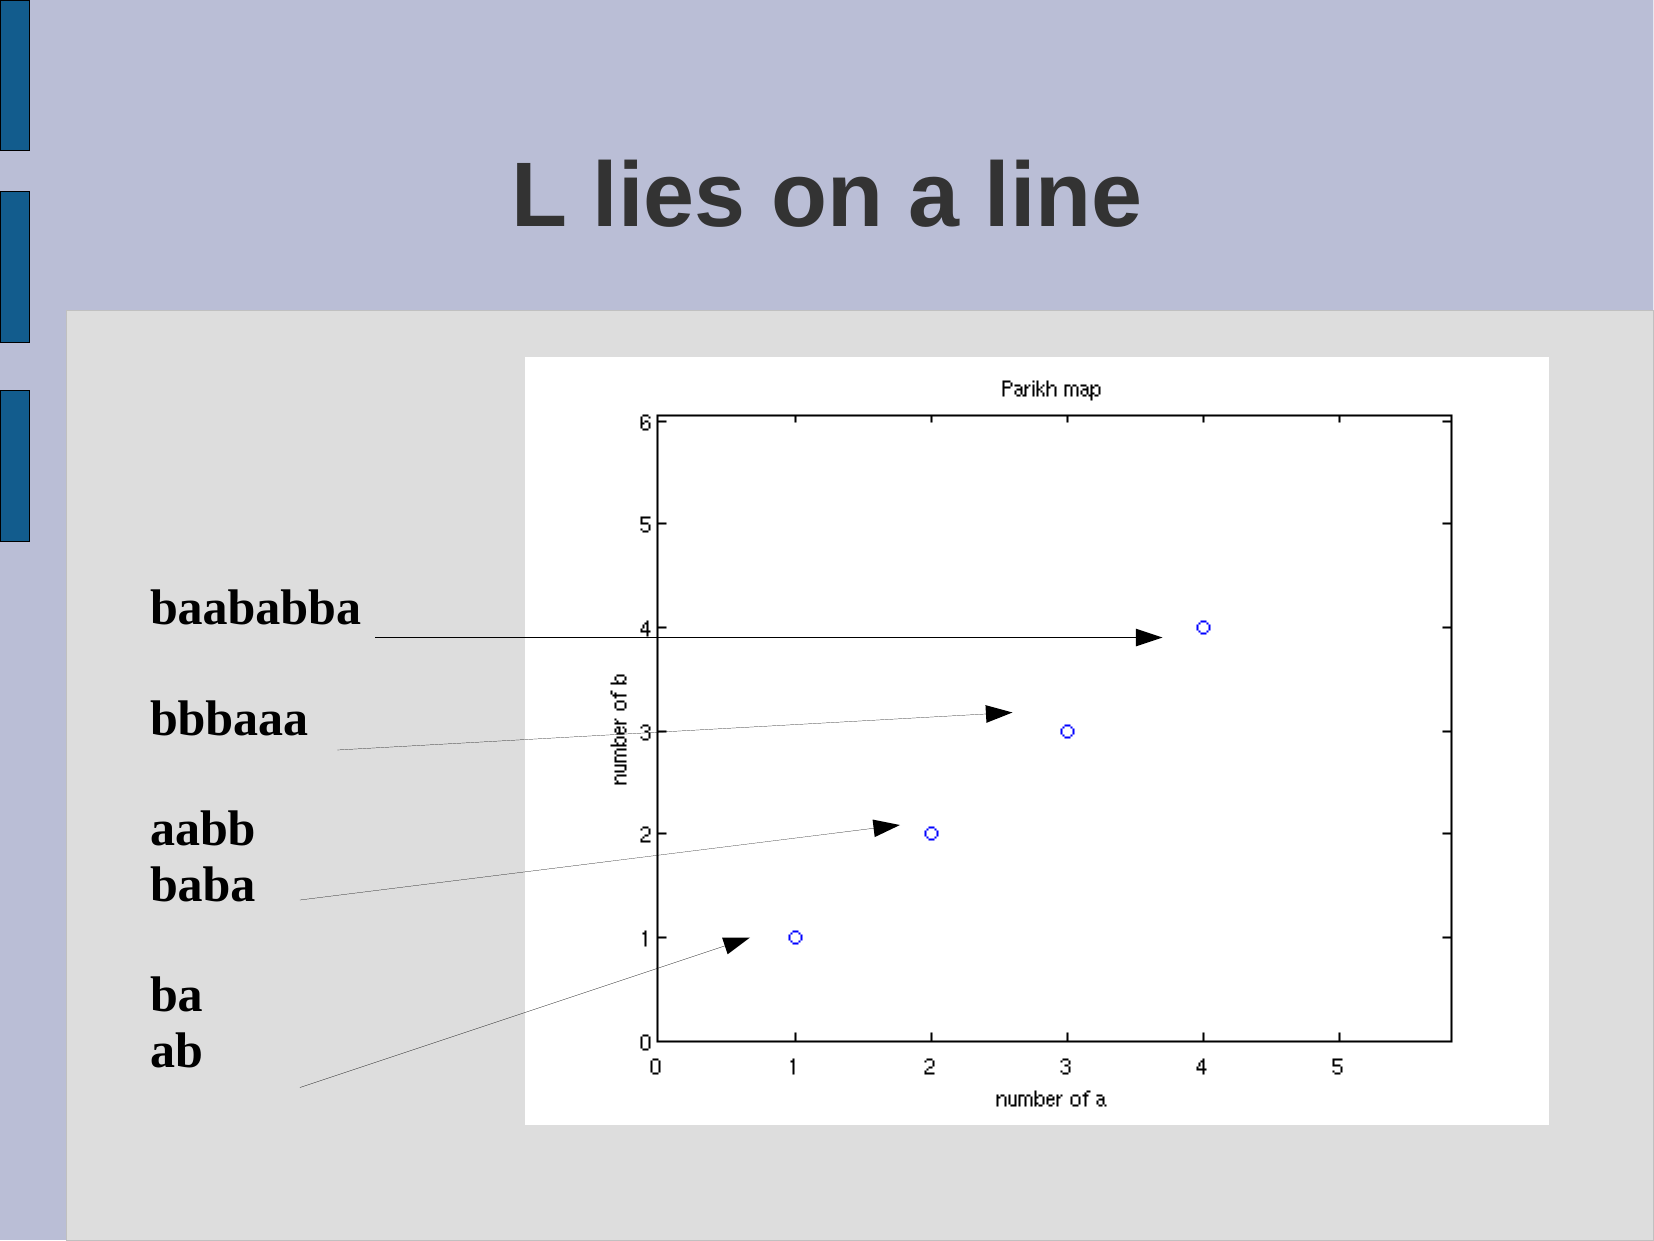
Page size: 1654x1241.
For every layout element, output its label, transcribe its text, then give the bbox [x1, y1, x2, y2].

text_box baababba bbbaaa aabb baba ba ab [150, 525, 362, 1078]
title L lies on a line [121, 91, 1534, 299]
picture [525, 357, 1549, 1126]
